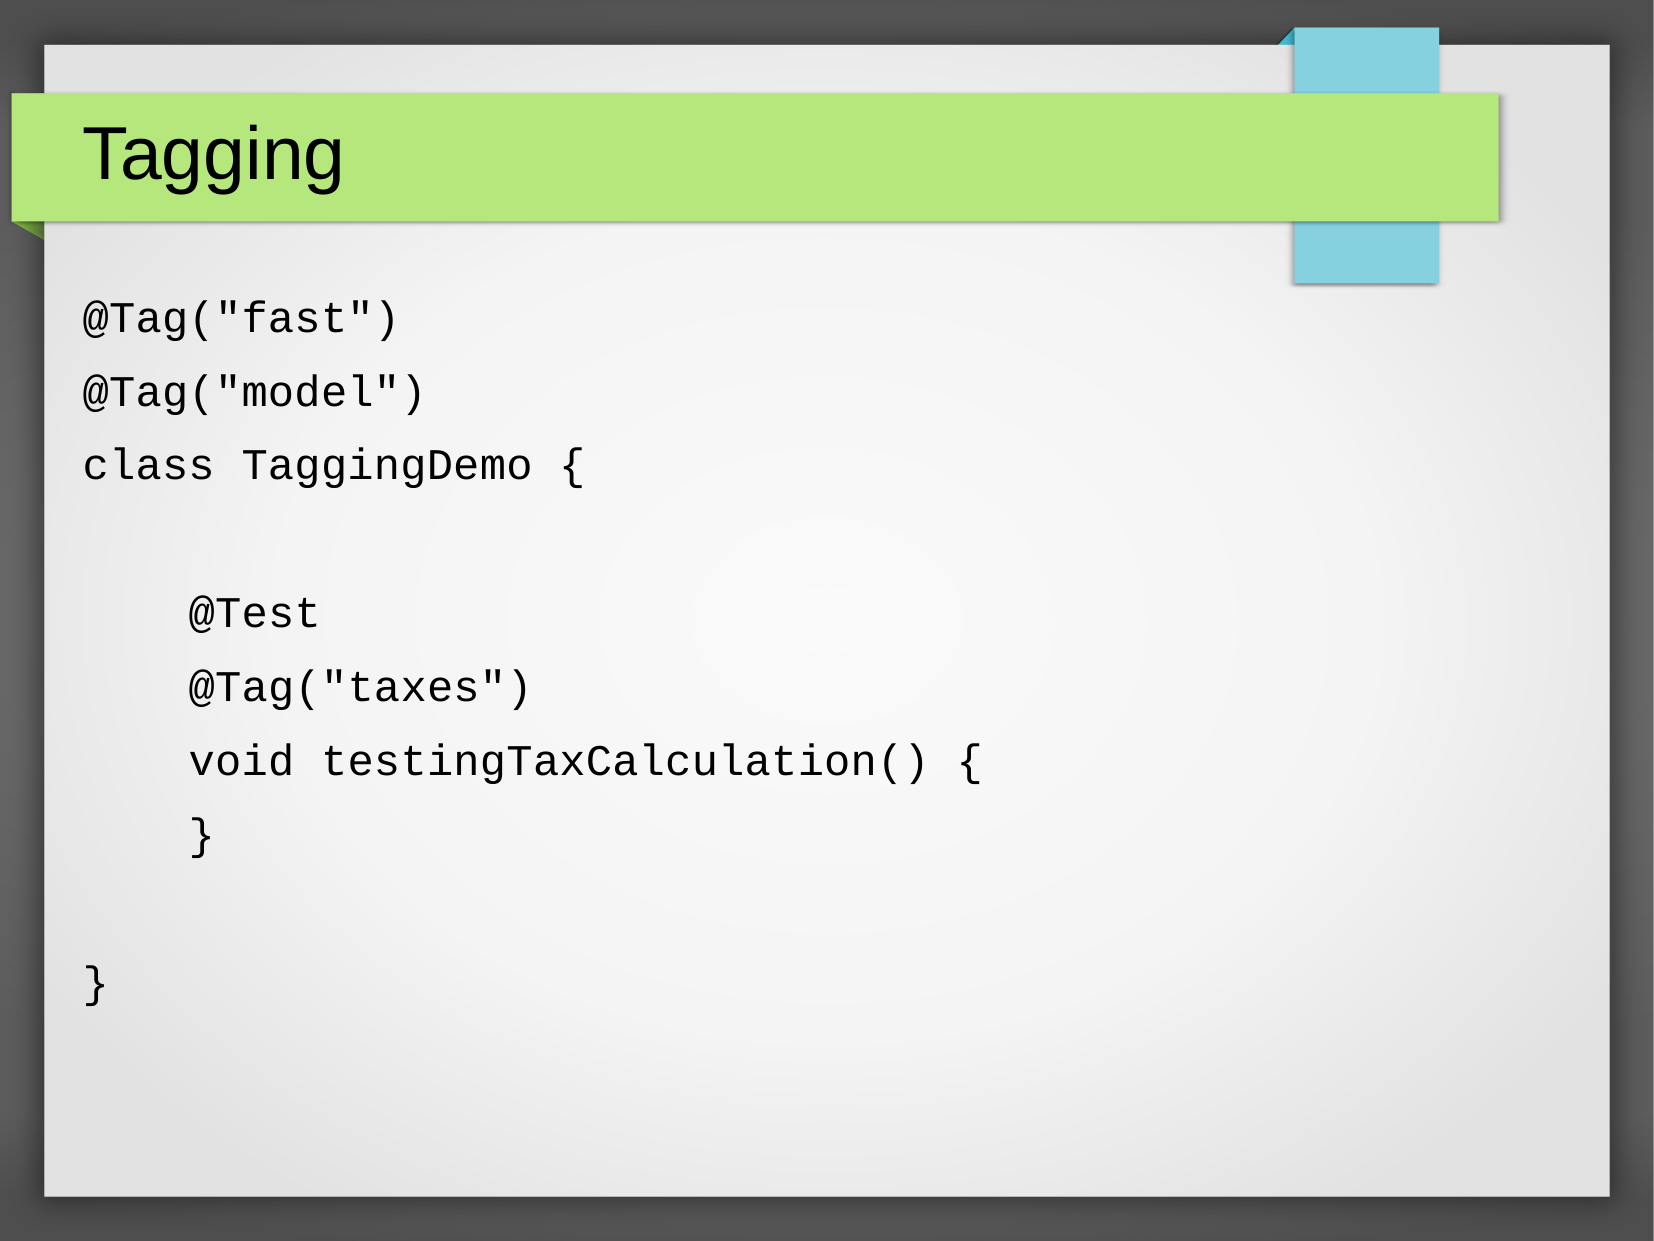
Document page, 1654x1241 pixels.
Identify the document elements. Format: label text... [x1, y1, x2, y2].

title Tagging [82, 94, 1264, 213]
picture [0, 0, 1654, 1241]
list @Tag("fast") @Tag("model") class TaggingDemo { @Test @Tag("taxes") void testingTaxCalculation() { } } [82, 295, 1571, 1015]
